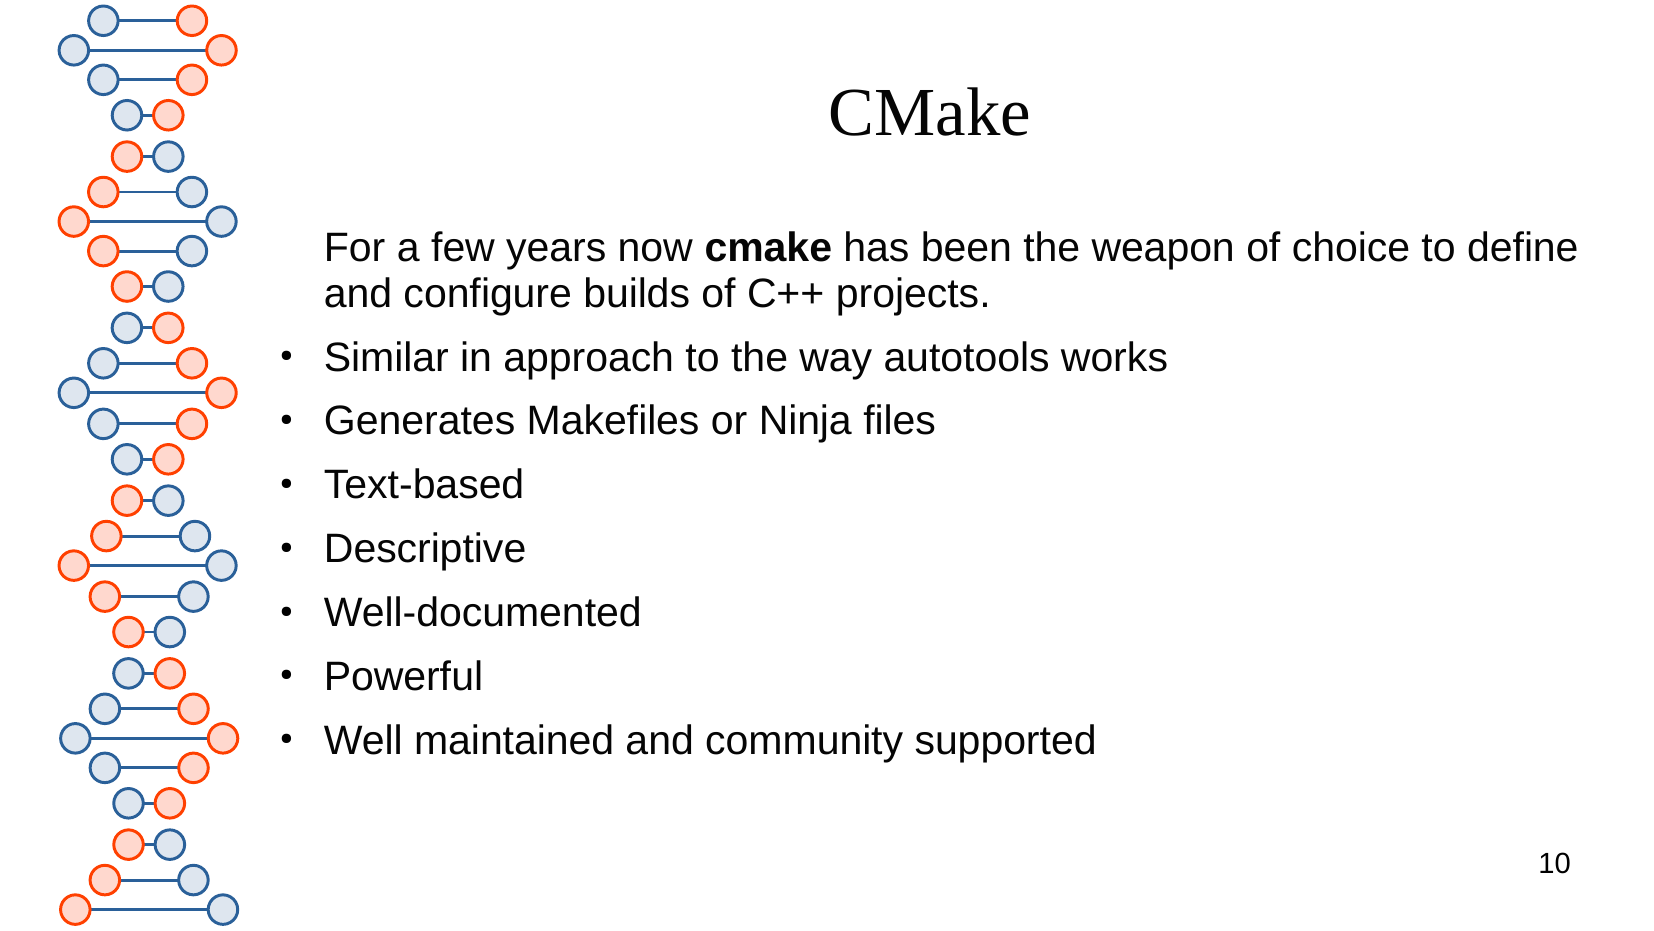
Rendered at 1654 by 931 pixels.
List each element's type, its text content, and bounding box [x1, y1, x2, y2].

list For a few years now cmake has been the weapon of choice to define and configure builds of C++ projects. Similar in approach to the way autotools works Generates Makefiles or Ninja files Text-based Descriptive Well-documented Powerful Well maintained and community supported [265, 224, 1595, 764]
title CMake [265, 35, 1595, 189]
